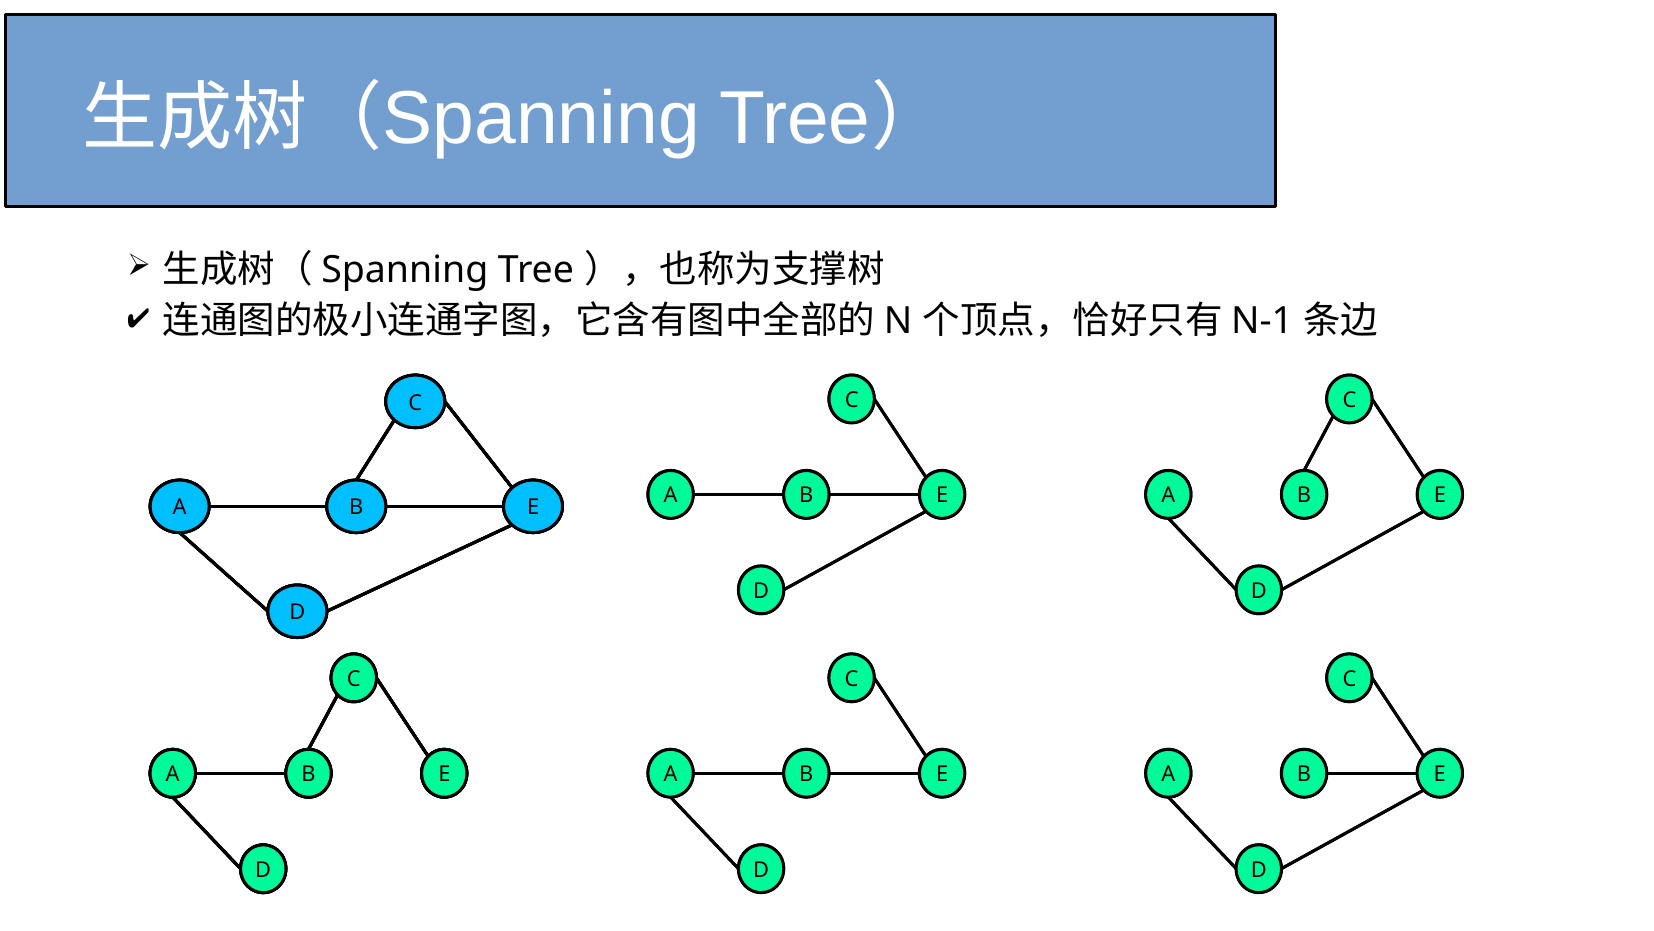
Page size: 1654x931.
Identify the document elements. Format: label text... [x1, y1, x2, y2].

title 生成树（Spanning Tree） [82, 44, 1235, 192]
text_box E [919, 749, 965, 798]
text_box C [829, 375, 875, 423]
text_box D [738, 565, 784, 614]
text_box A [150, 749, 196, 798]
text_box D [240, 844, 286, 893]
text_box C [331, 653, 377, 702]
text_box B [783, 749, 829, 798]
text_box A [647, 749, 694, 798]
text_box D [1236, 565, 1282, 614]
text_box E [421, 749, 467, 798]
text_box C [1326, 653, 1372, 702]
text_box B [285, 749, 332, 798]
text_box B [1281, 749, 1327, 798]
text_box B [1281, 470, 1327, 519]
text_box E [1417, 749, 1463, 798]
text_box A [150, 480, 210, 533]
text_box E [919, 470, 965, 519]
text_box 生成树（Spanning Tree），也称为支撑树 连通图的极小连通字图，它含有图中全部的N个顶点，恰好只有N-1条边 [112, 235, 1394, 338]
text_box C [828, 653, 875, 702]
text_box D [268, 585, 327, 638]
text_box B [326, 480, 386, 533]
text_box A [1145, 749, 1192, 798]
text_box B [783, 470, 829, 519]
text_box E [503, 480, 563, 533]
text_box A [1145, 470, 1192, 519]
text_box C [385, 375, 445, 428]
text_box D [738, 844, 784, 893]
text_box C [1326, 375, 1372, 423]
text_box E [1417, 470, 1463, 519]
text_box A [648, 470, 694, 519]
text_box D [1236, 844, 1282, 893]
